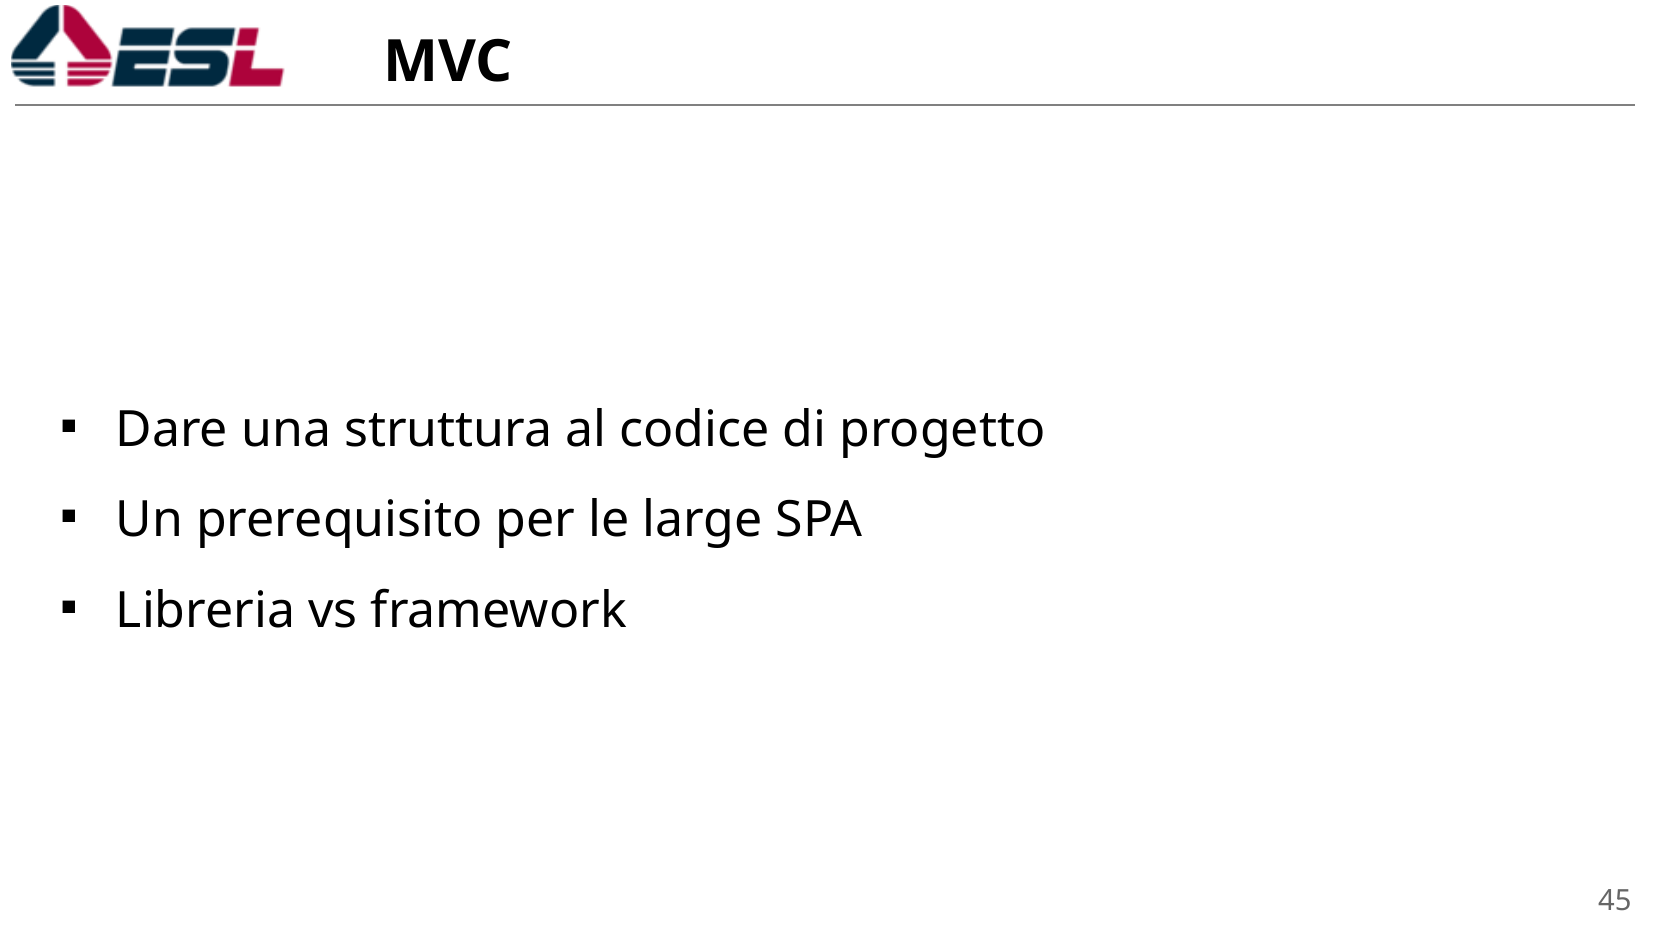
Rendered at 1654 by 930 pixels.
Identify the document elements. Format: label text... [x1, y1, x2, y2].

list Dare una struttura al codice di progetto Un prerequisito per le large SPA Libreria vs framework [45, 134, 1606, 901]
picture [11, 5, 288, 90]
title MVC [335, 0, 1653, 103]
